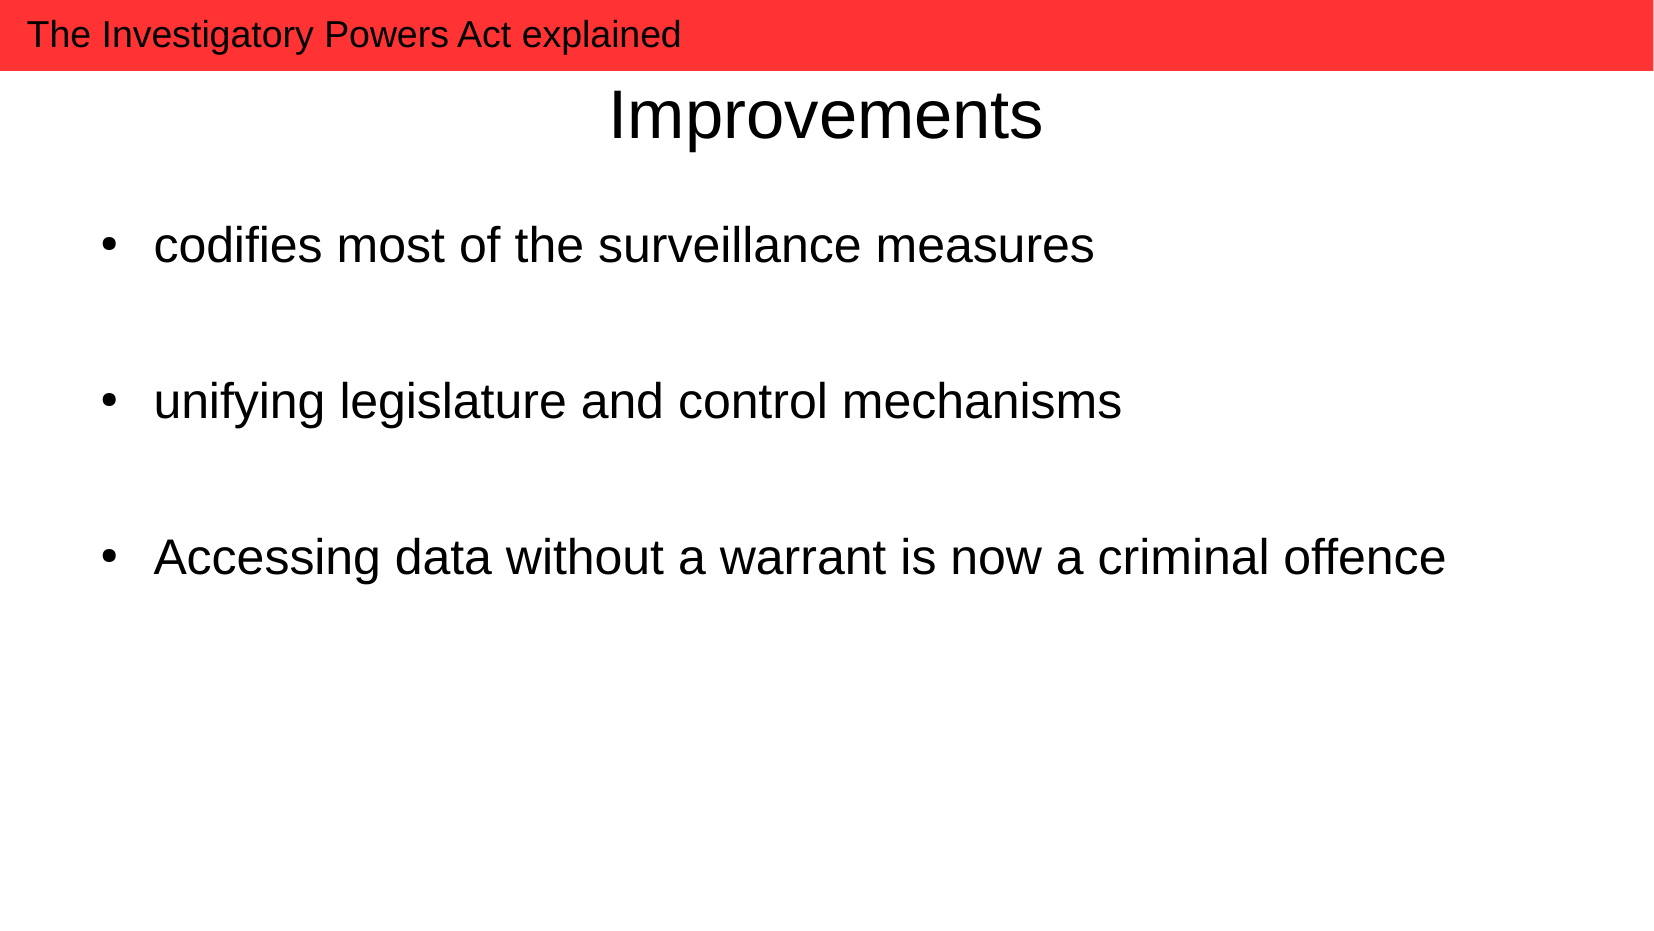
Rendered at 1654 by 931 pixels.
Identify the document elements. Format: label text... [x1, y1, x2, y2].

text_box [0, 0, 1654, 71]
title Improvements [82, 71, 1571, 193]
list codifies most of the surveillance measures unifying legislature and control mechanisms Accessing data without a warrant is now a criminal offence [82, 217, 1571, 758]
text_box The Investigatory Powers Act explained [11, 5, 886, 63]
